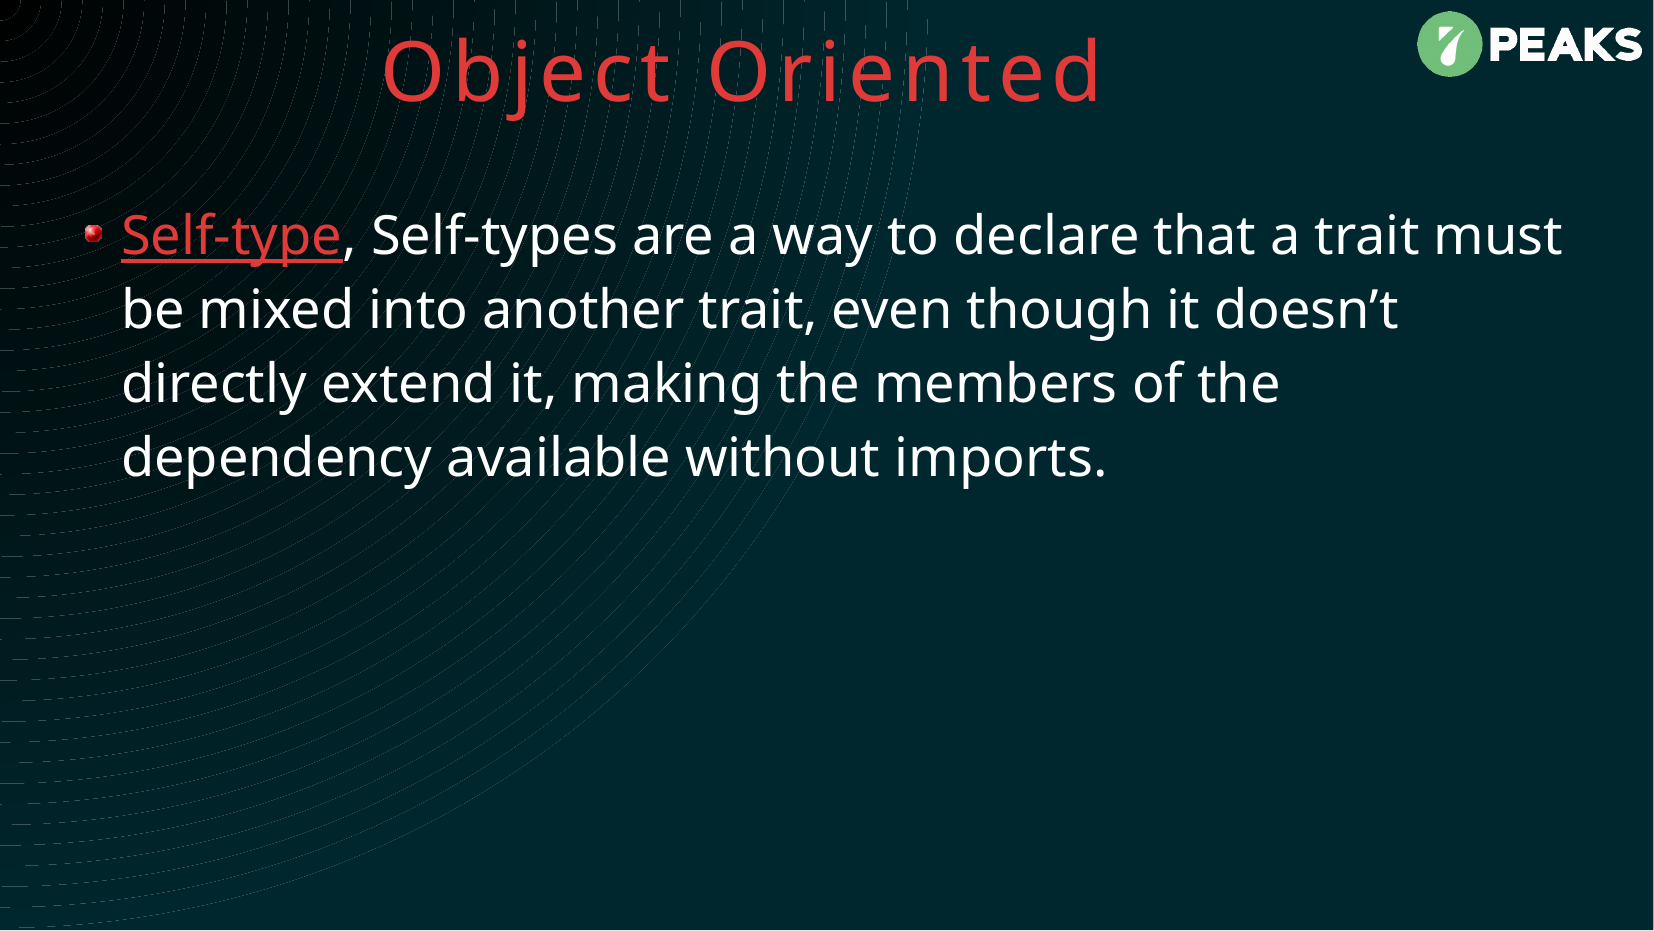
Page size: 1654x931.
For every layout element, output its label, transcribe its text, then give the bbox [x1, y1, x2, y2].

picture [1417, 11, 1642, 77]
text_box Self-type, Self-types are a way to declare that a trait must be mixed into another trait, even though it doesn’t directly extend it, making the members of the dependency available without imports. [70, 188, 1583, 742]
text_box Object Oriented [366, 4, 1258, 148]
